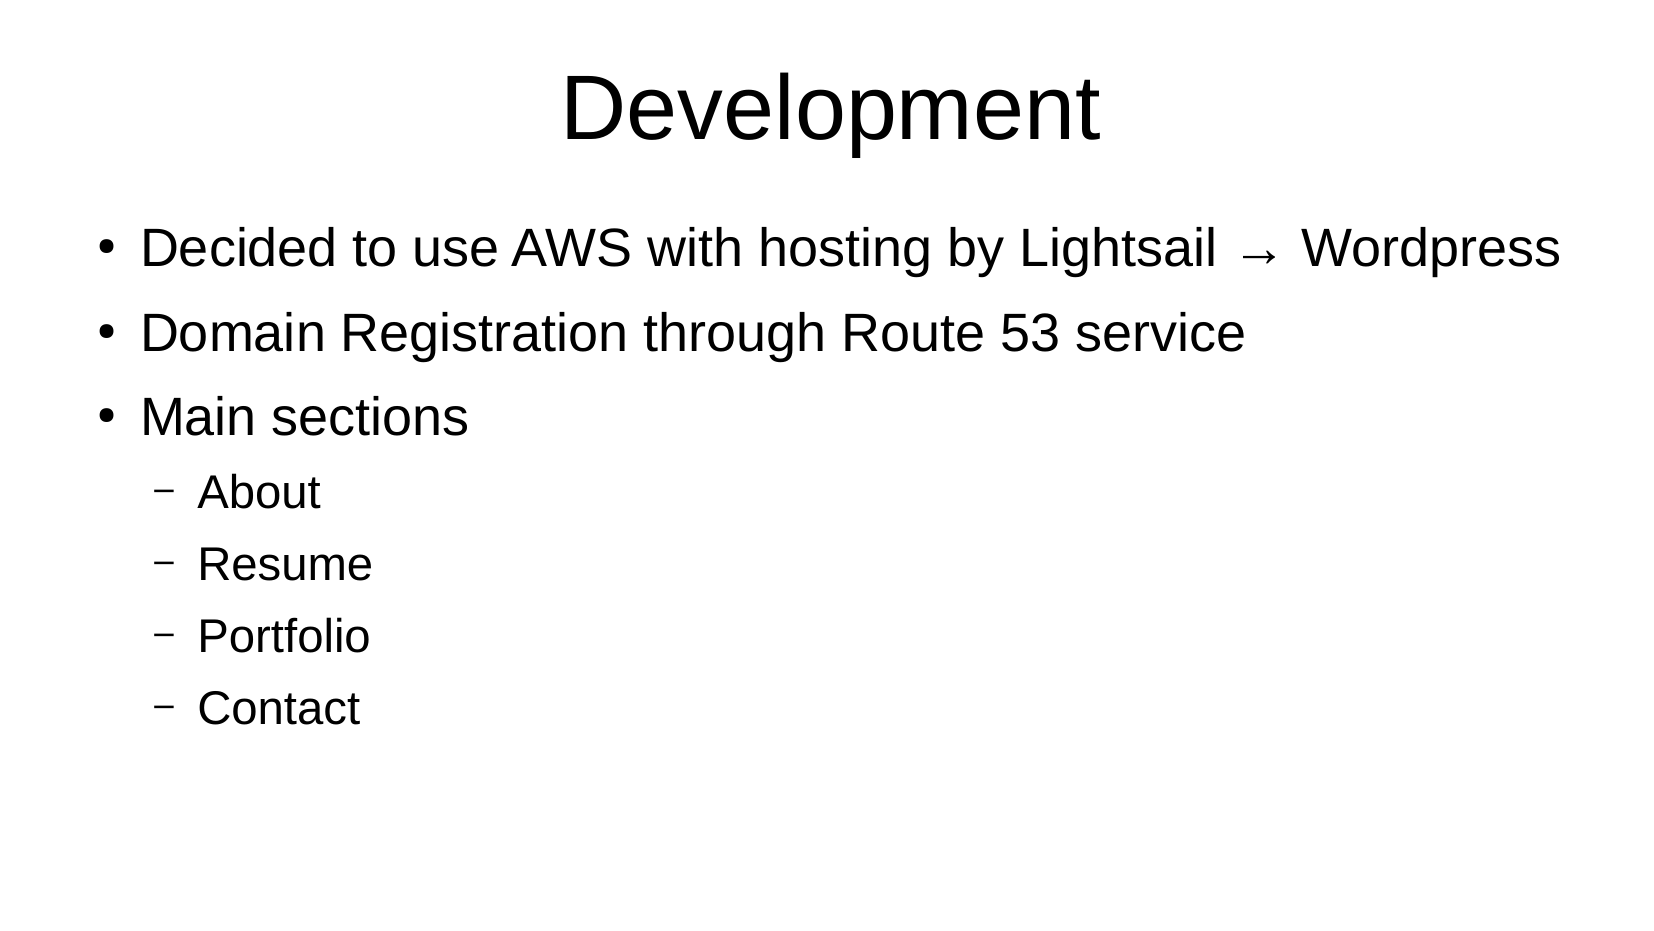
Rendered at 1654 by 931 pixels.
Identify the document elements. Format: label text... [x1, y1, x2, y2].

title Development [86, 30, 1576, 186]
list Decided to use AWS with hosting by Lightsail → Wordpress Domain Registration through Route 53 service Main sections About Resume Portfolio Contact [82, 217, 1571, 758]
